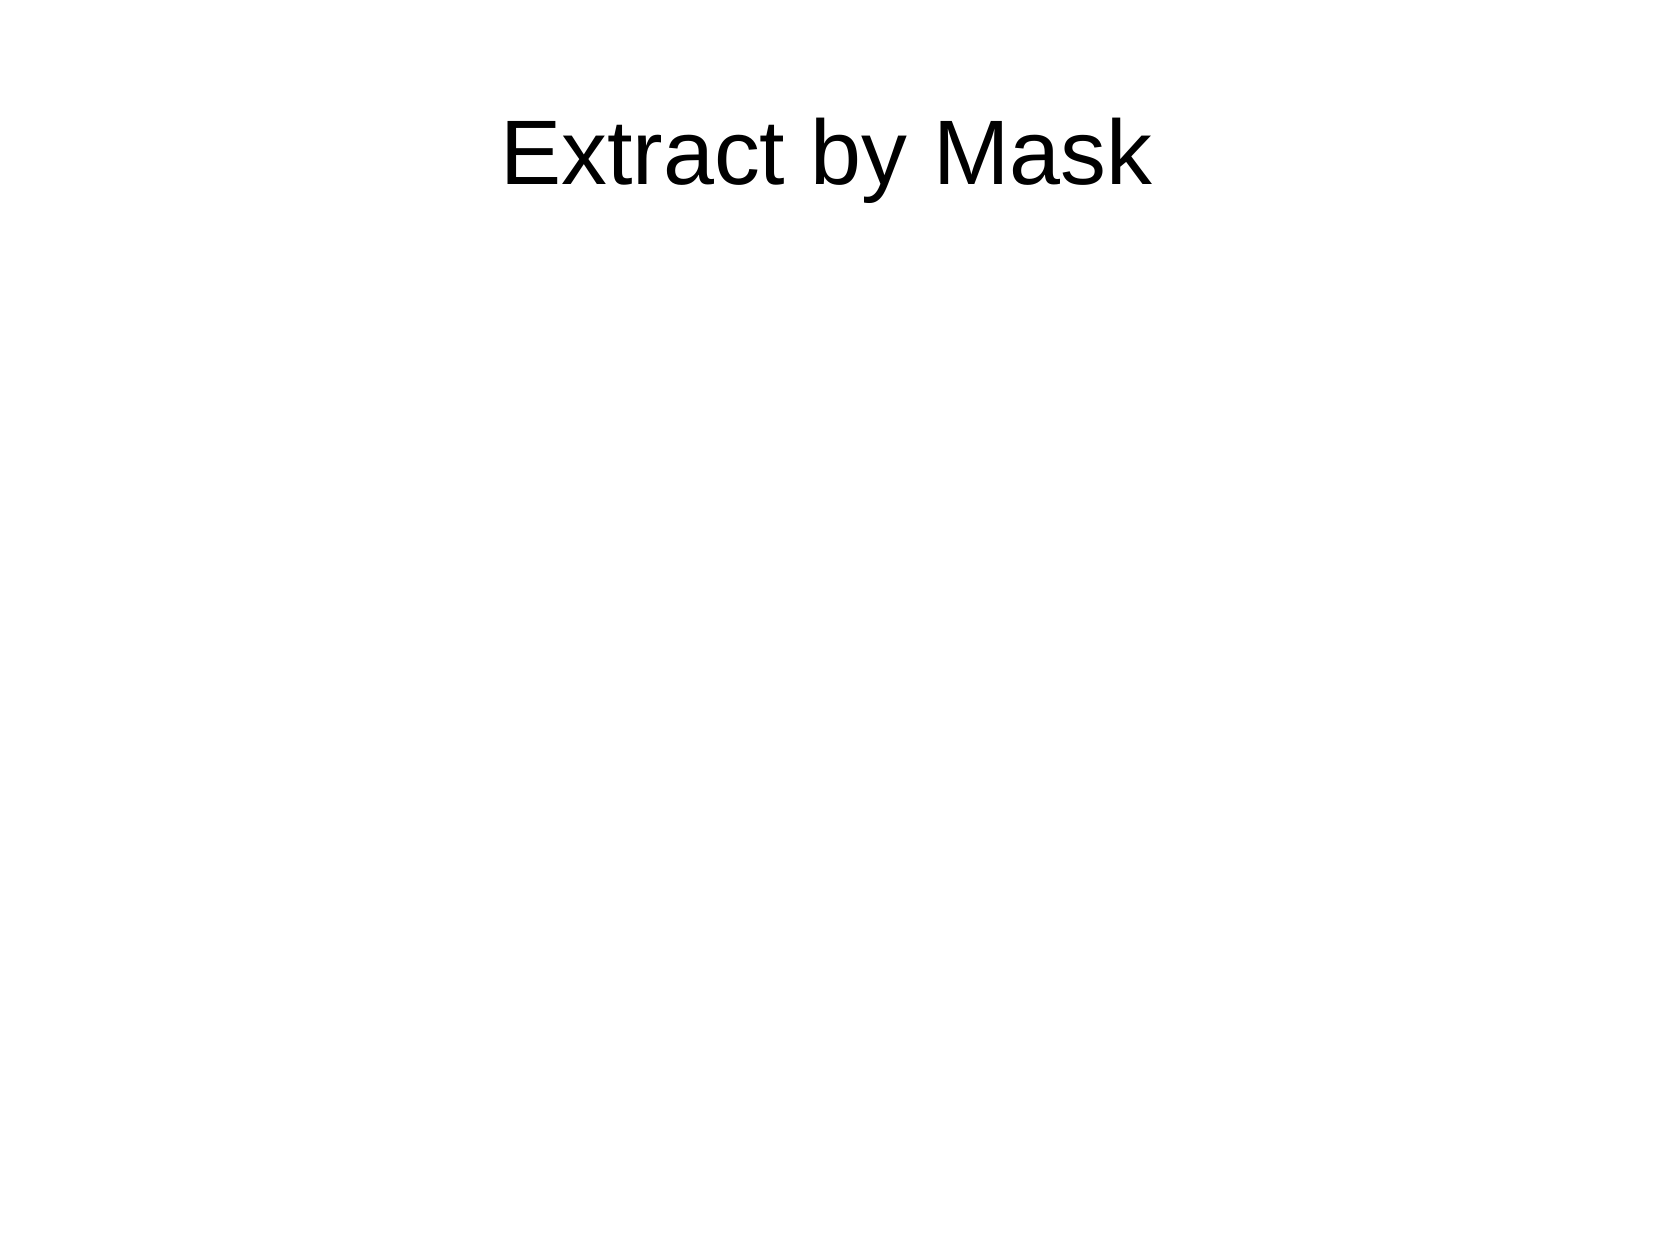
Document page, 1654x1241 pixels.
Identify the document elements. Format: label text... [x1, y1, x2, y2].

title Extract by Mask [82, 49, 1571, 257]
